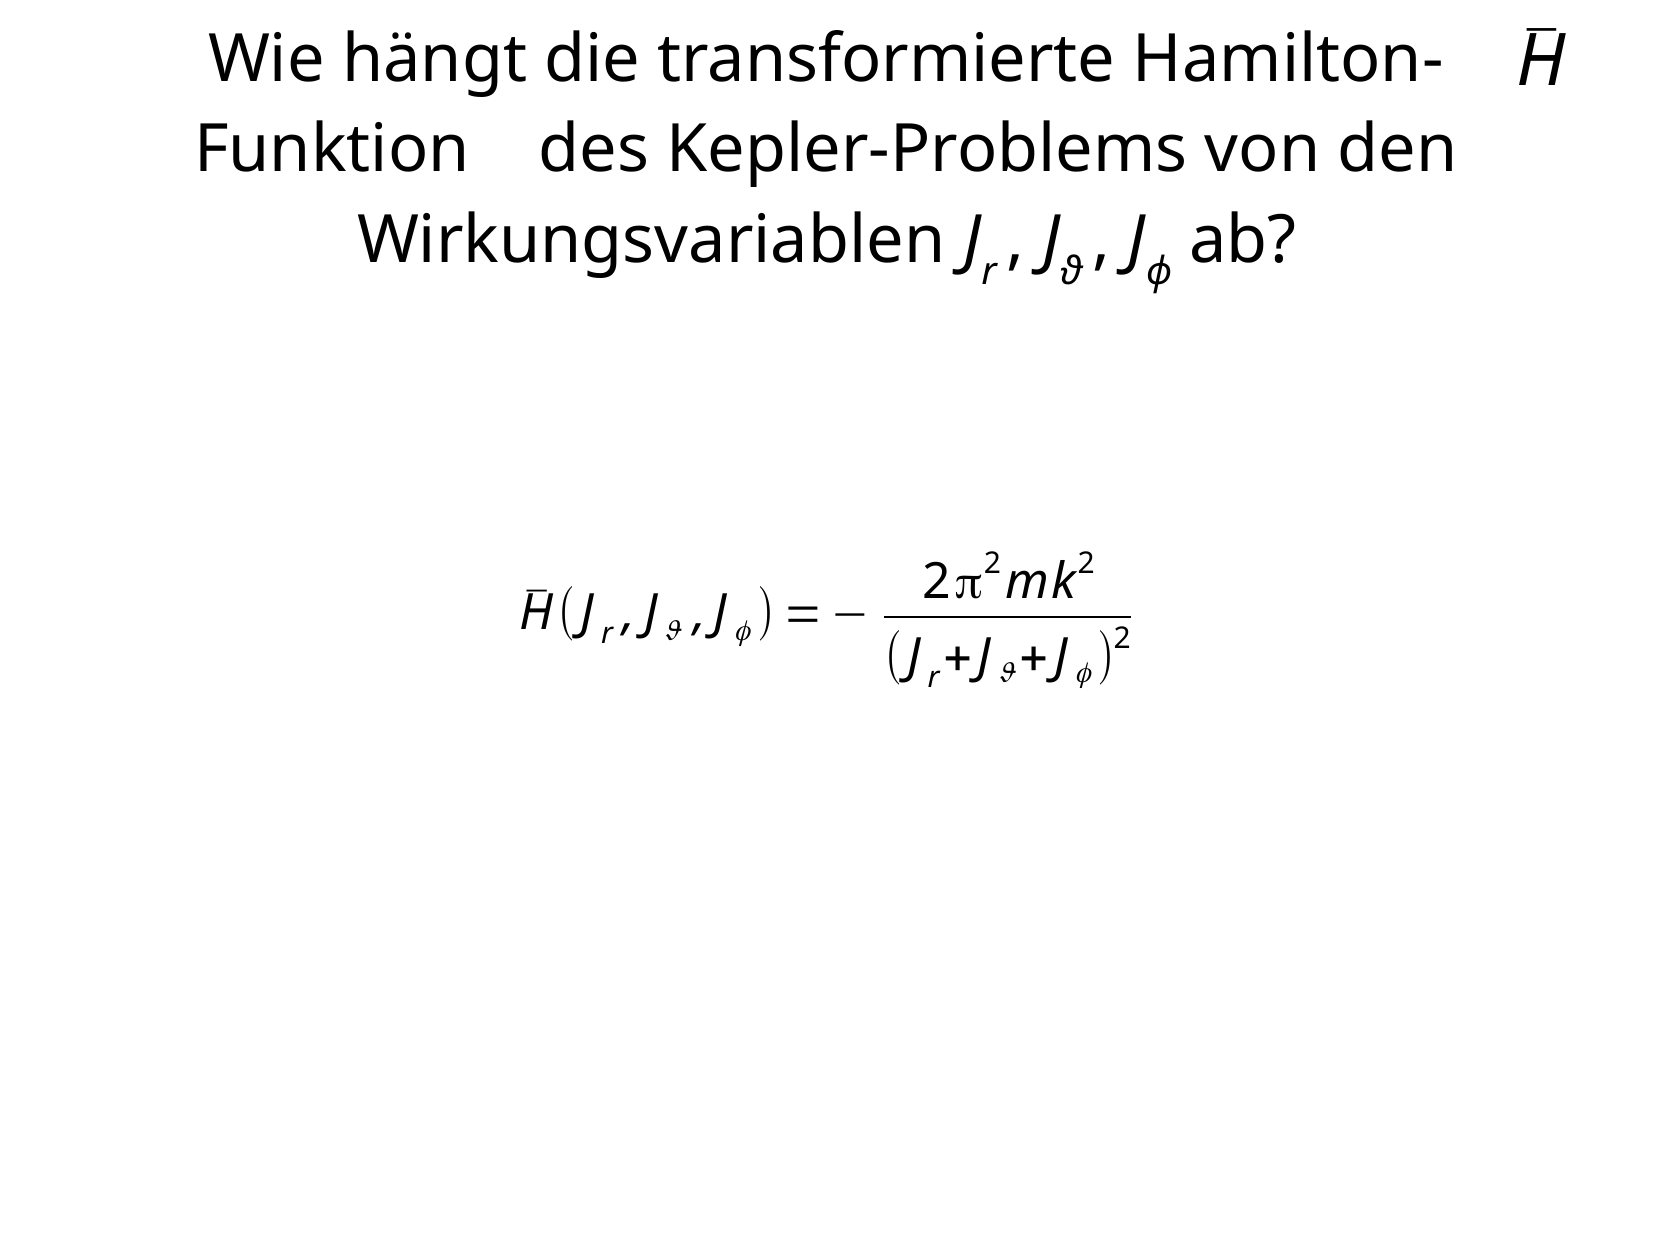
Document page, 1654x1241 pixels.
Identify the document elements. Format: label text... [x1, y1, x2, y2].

chart [1507, 17, 1577, 107]
chart [513, 545, 1140, 695]
title Wie hängt die transformierte Hamilton-Funktion des Kepler-Problems von den Wirkungsvariablen Jr , Jϑ , Jϕ ab? [82, 12, 1571, 294]
